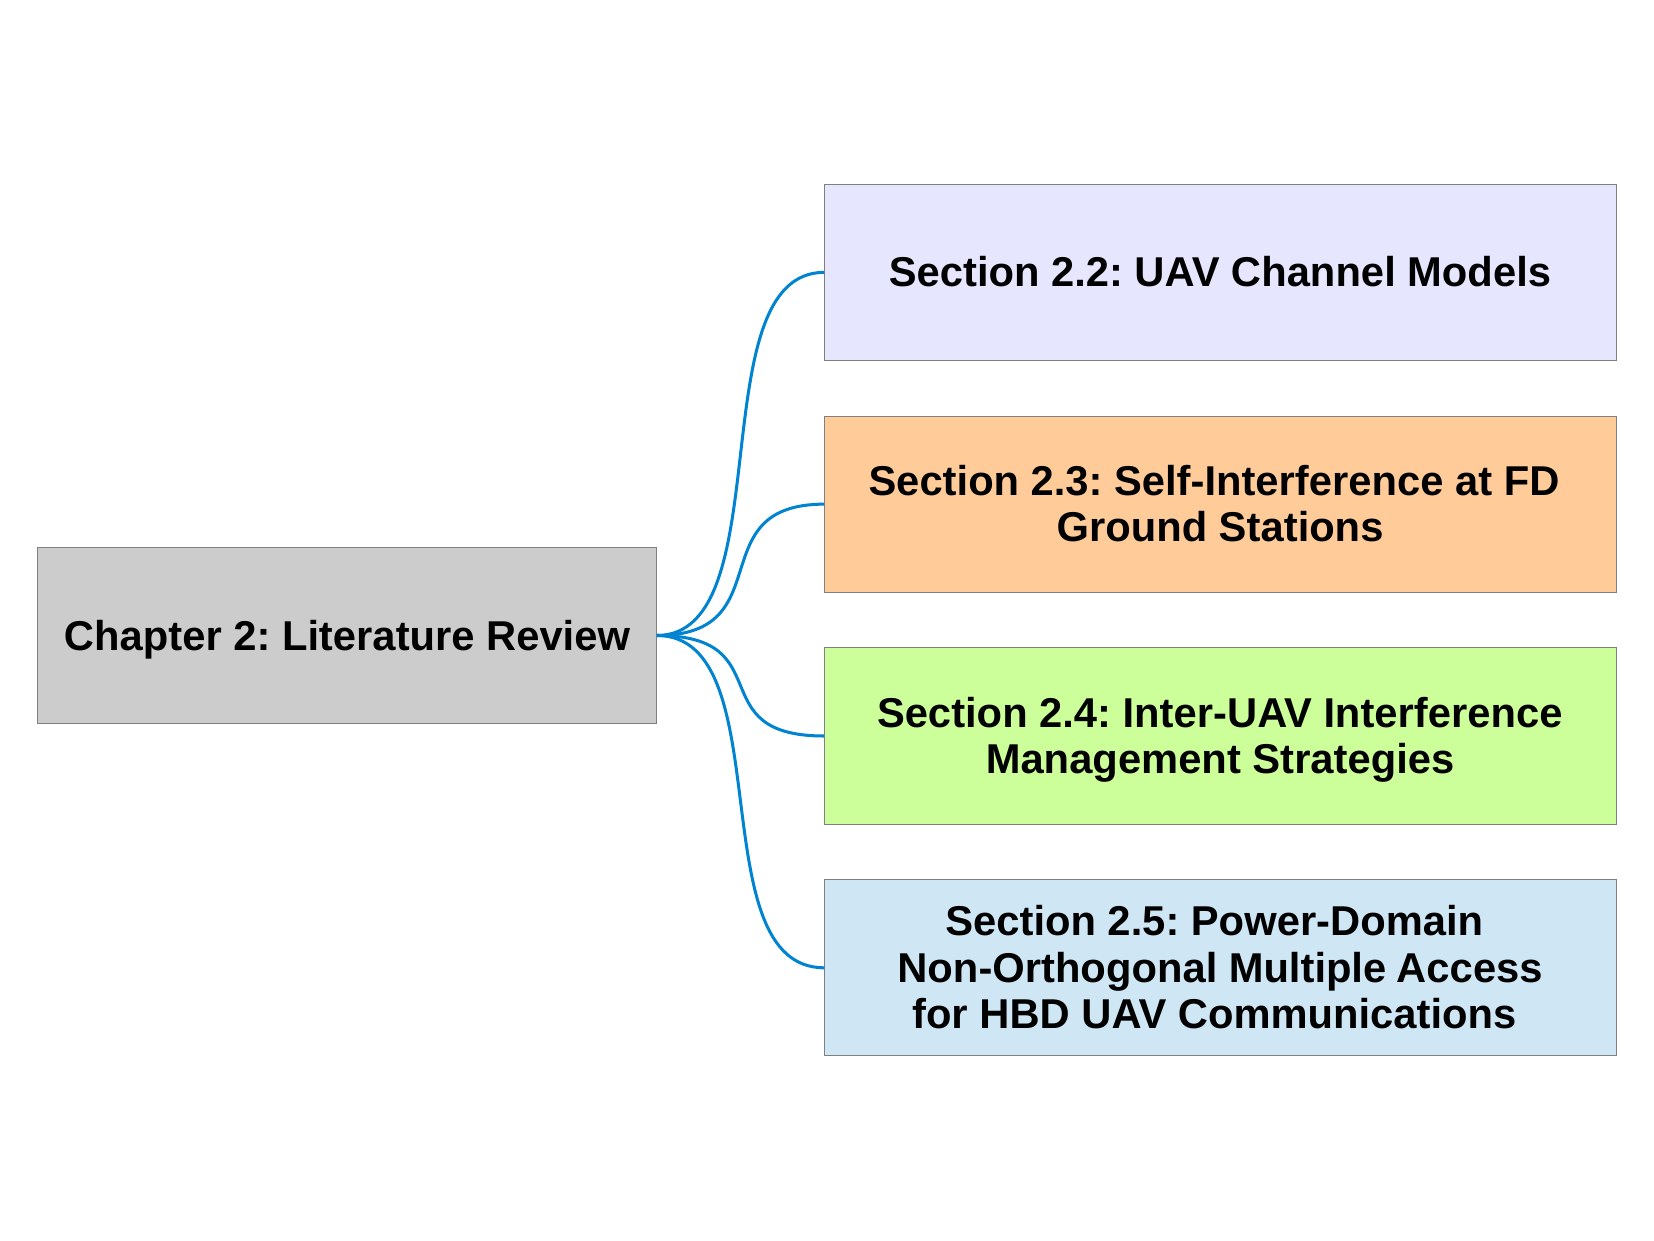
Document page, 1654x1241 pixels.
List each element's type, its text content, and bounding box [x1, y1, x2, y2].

text_box Section 2.3: Self-Interference at FD Ground Stations [824, 416, 1617, 593]
text_box Section 2.5: Power-Domain Non-Orthogonal Multiple Access for HBD UAV Communications [824, 879, 1617, 1056]
text_box Section 2.2: UAV Channel Models [824, 184, 1617, 361]
text_box Section 2.4: Inter-UAV Interference Management Strategies [824, 647, 1617, 825]
text_box Chapter 2: Literature Review [37, 547, 657, 724]
